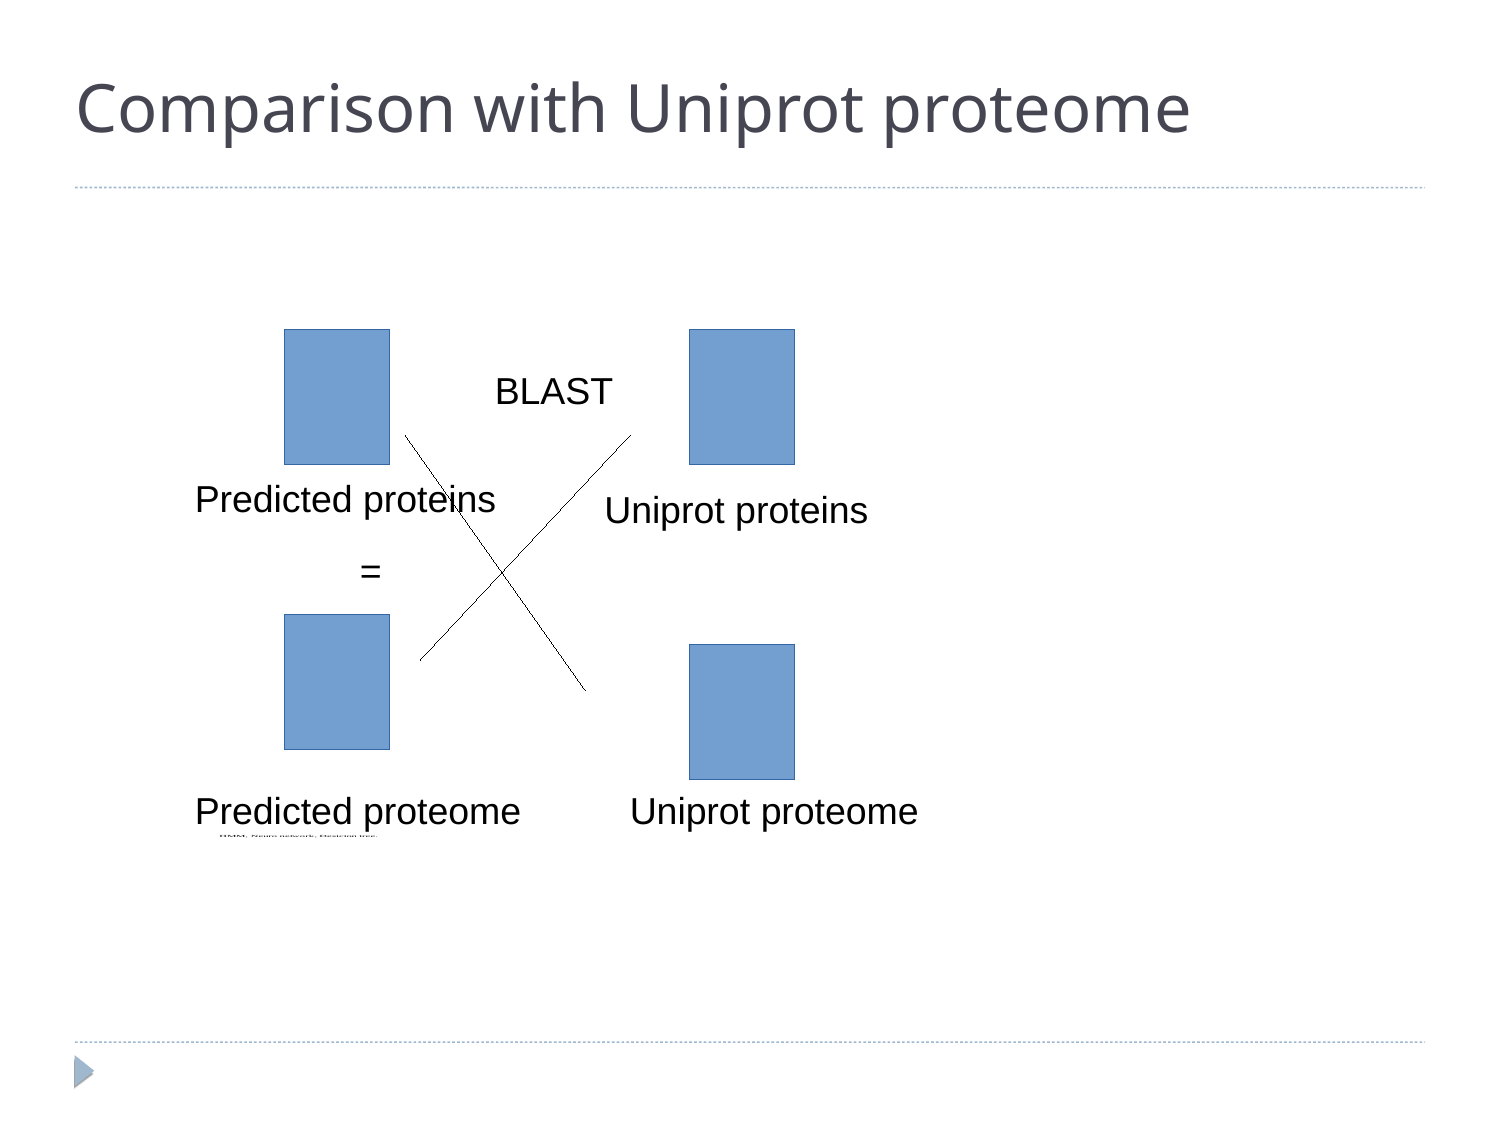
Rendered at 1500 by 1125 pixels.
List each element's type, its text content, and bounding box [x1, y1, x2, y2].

text_box [284, 329, 390, 465]
text_box Predicted proteins [180, 468, 512, 525]
text_box [284, 614, 390, 750]
text_box Predicted proteome [179, 780, 555, 820]
text_box Comparison with Uniprot proteome [75, 24, 1425, 188]
text_box Uniprot proteome [614, 780, 1020, 820]
chart [168, 820, 1173, 998]
text_box [689, 329, 795, 465]
text_box Uniprot proteins [589, 478, 921, 536]
text_box = [345, 539, 397, 597]
text_box [689, 644, 795, 780]
text_box BLAST [480, 359, 629, 417]
